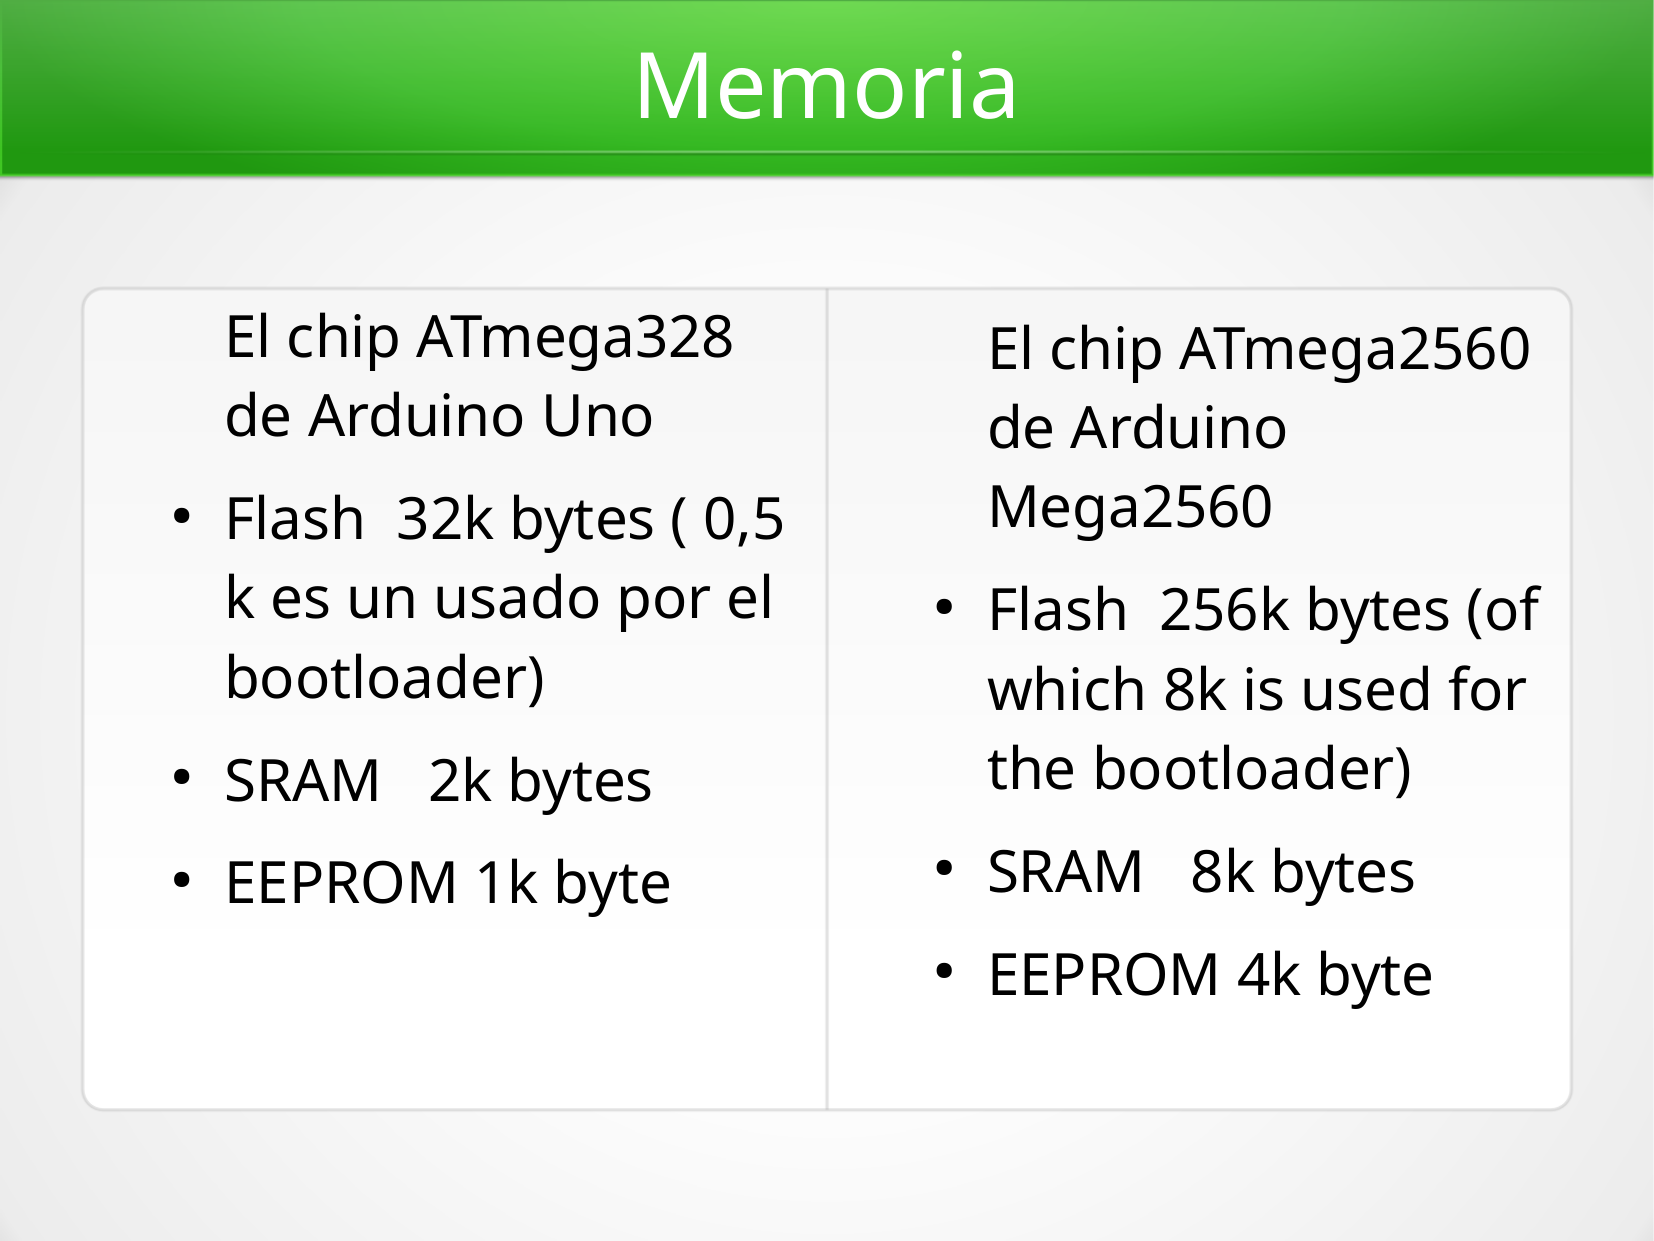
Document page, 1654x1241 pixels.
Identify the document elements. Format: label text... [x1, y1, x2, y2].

title Memoria [82, 11, 1571, 154]
picture [0, 0, 1654, 1241]
list El chip ATmega328 de Arduino Uno Flash 32k bytes ( 0,5 k es un usado por el bootloader) SRAM 2k bytes EEPROM 1k byte [82, 295, 809, 1111]
list El chip ATmega2560 de Arduino Mega2560 Flash 256k bytes (of which 8k is used for the bootloader) SRAM 8k bytes EEPROM 4k byte [845, 307, 1572, 1111]
